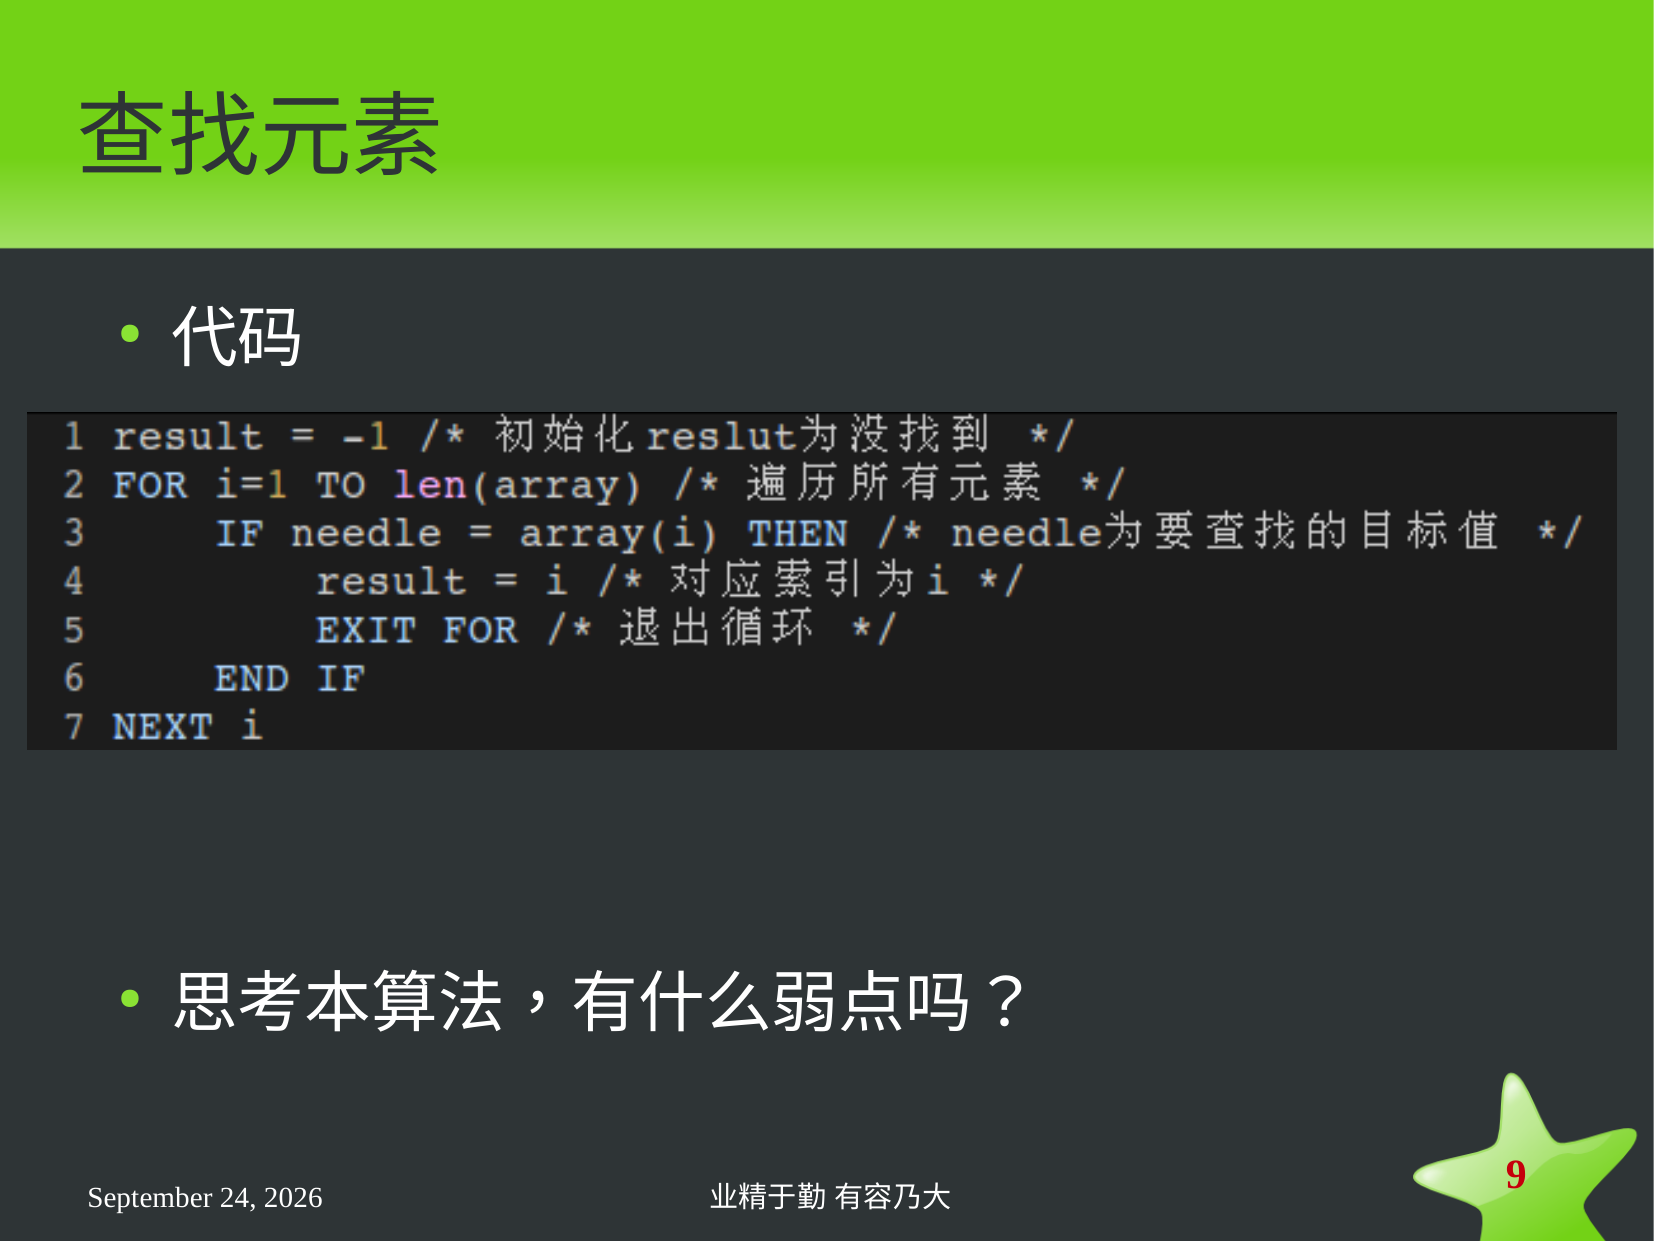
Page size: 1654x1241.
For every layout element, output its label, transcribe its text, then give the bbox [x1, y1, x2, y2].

picture [0, 0, 1654, 1241]
list 代码 思考本算法，有什么弱点吗？ [82, 290, 1571, 412]
list 代码 思考本算法，有什么弱点吗？ [82, 751, 1571, 1109]
title 查找元素 [76, 29, 1565, 237]
